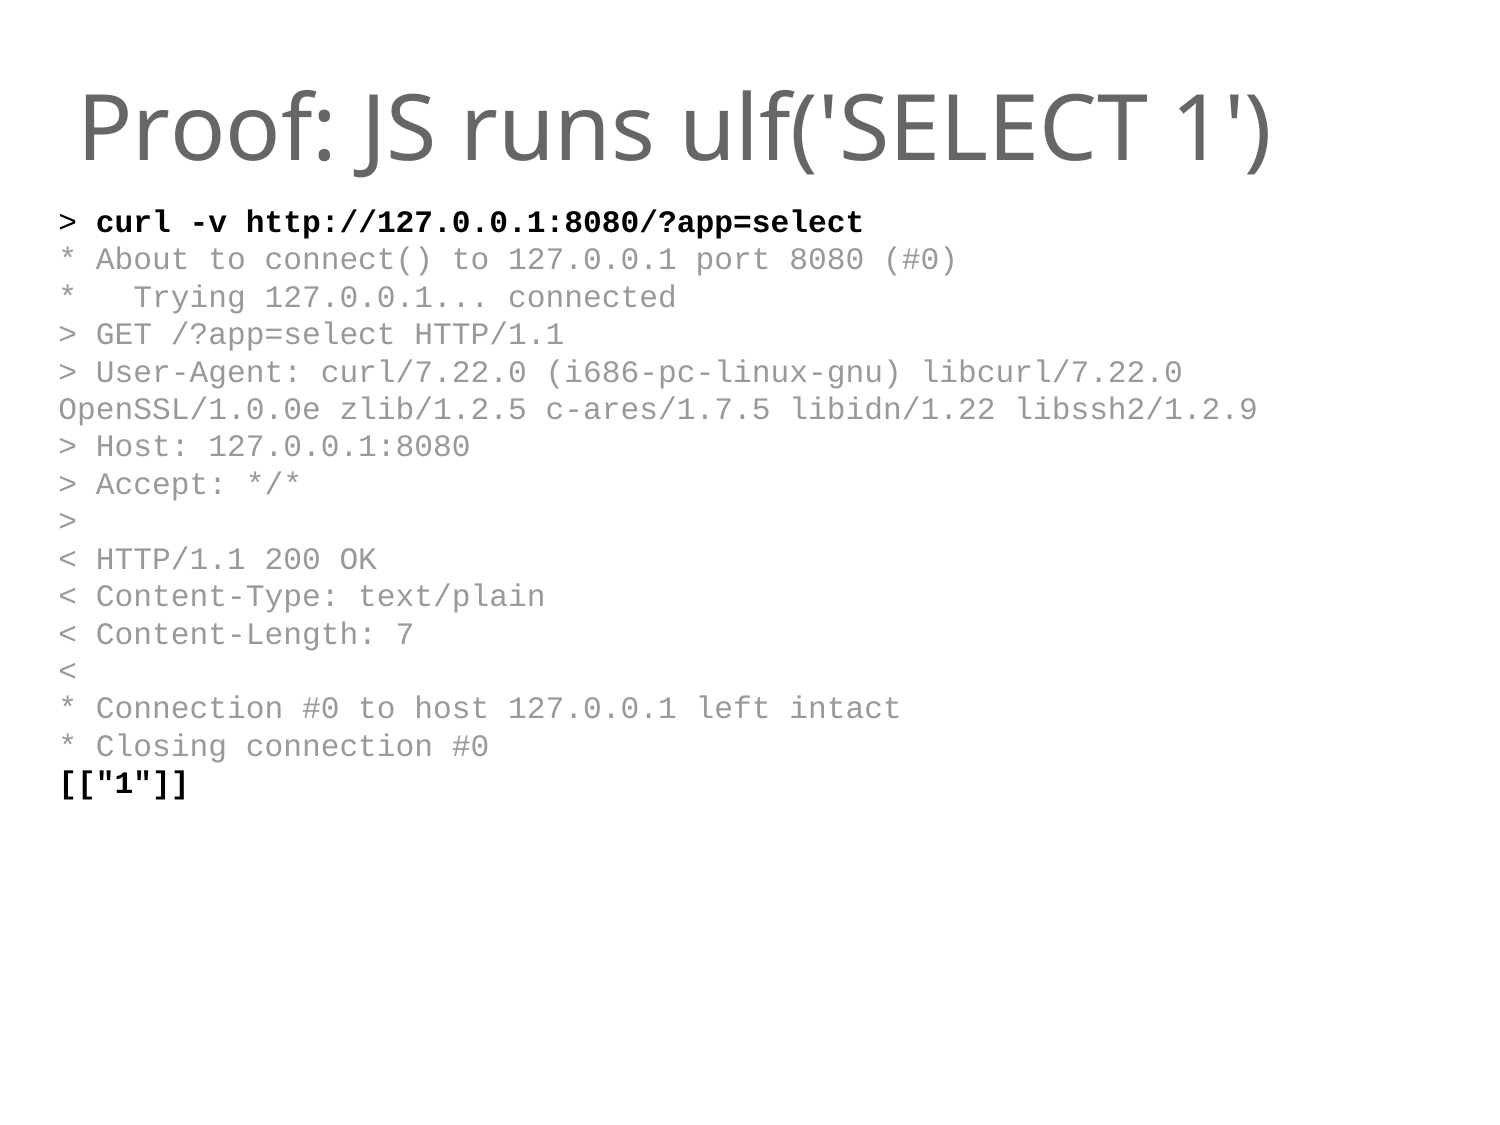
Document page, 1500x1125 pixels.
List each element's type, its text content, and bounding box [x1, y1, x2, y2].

text_box > curl -v http://127.0.0.1:8080/?app=select * About to connect() to 127.0.0.1 port 8080 (#0) * Trying 127.0.0.1... connected > GET /?app=select HTTP/1.1 > User-Agent: curl/7.22.0 (i686-pc-linux-gnu) libcurl/7.22.0 OpenSSL/1.0.0e zlib/1.2.5 c-ares/1.7.5 libidn/1.22 libssh2/1.2.9 > Host: 127.0.0.1:8080 > Accept: */* > < HTTP/1.1 200 OK < Content-Type: text/plain < Content-Length: 7 < * Connection #0 to host 127.0.0.1 left intact * Closing connection #0 [["1"]] [43, 193, 1471, 1125]
title Proof: JS runs ulf('SELECT 1') [62, 0, 1438, 193]
